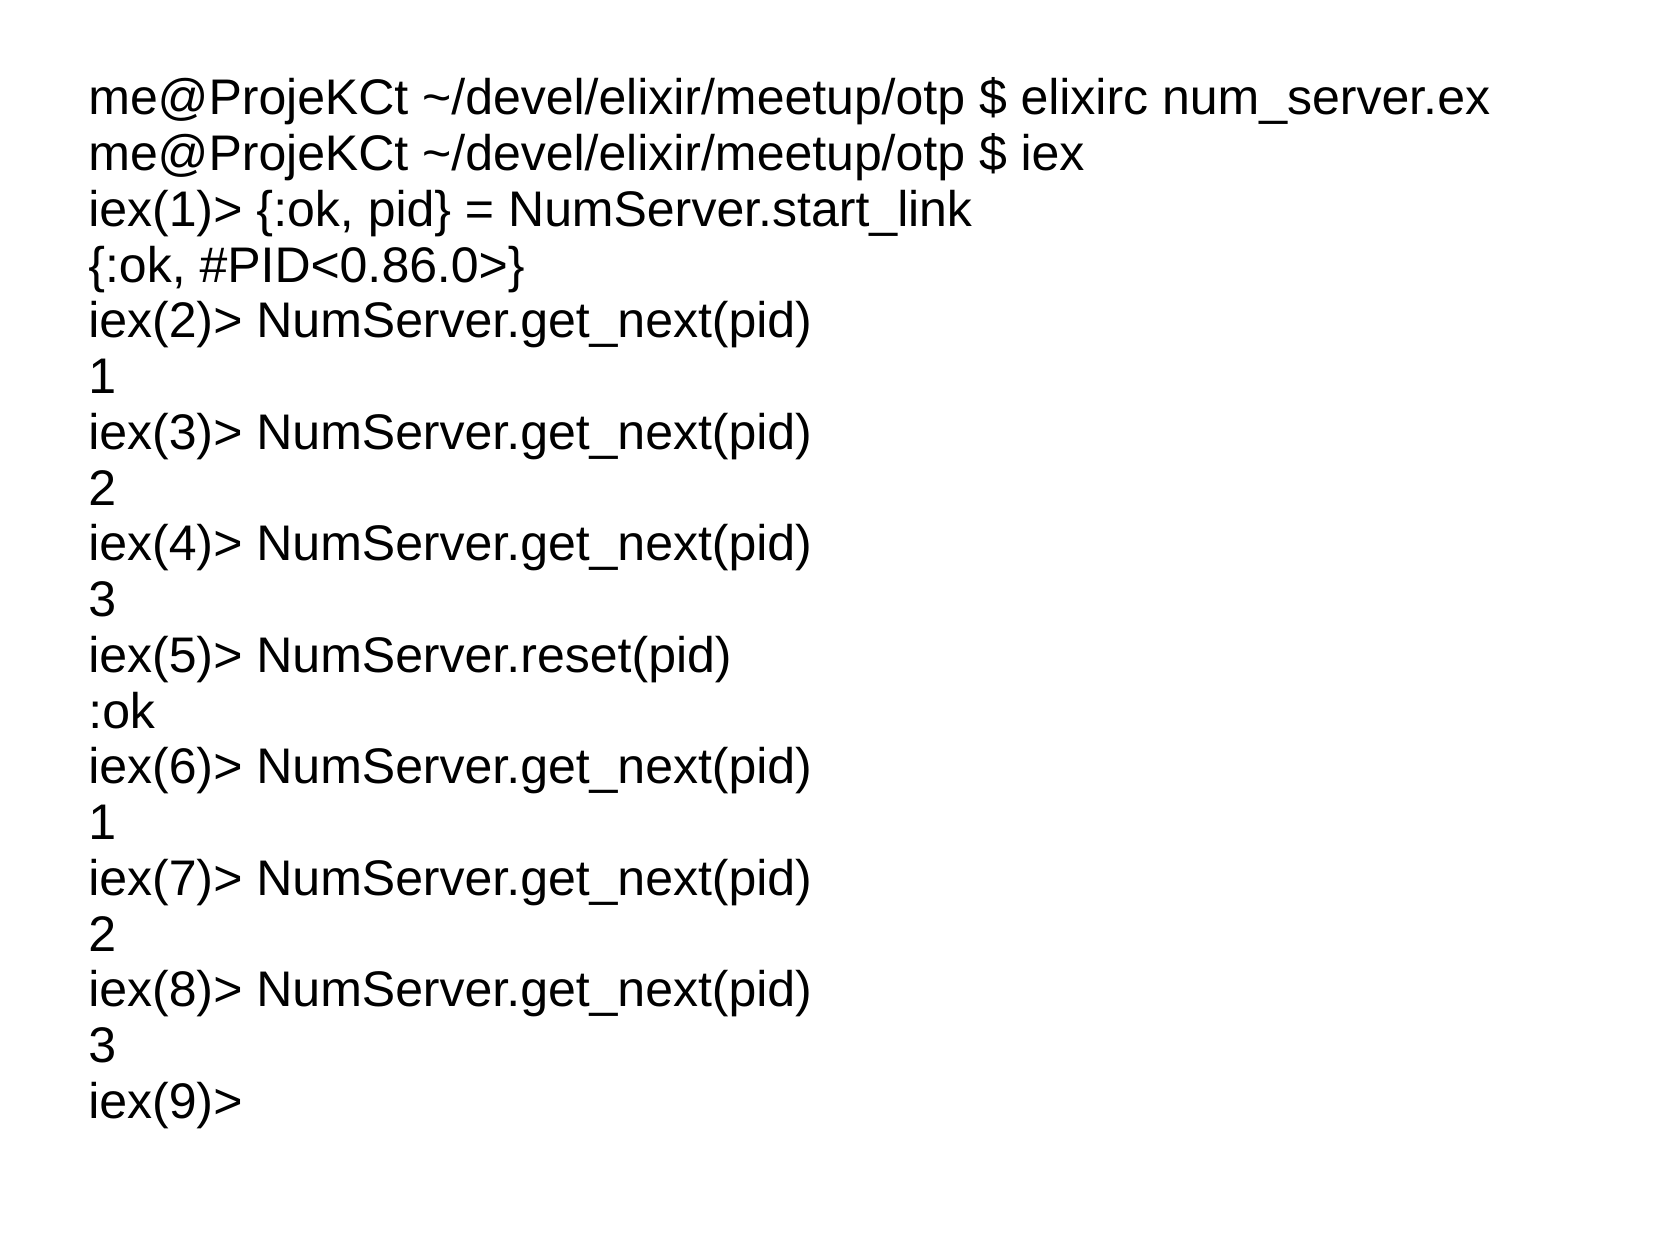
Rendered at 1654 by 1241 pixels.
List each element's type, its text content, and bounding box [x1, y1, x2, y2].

subtitle me@ProjeKCt ~/devel/elixir/meetup/otp $ elixirc num_server.ex me@ProjeKCt ~/devel/elixir/meetup/otp $ iex iex(1)> {:ok, pid} = NumServer.start_link {:ok, #PID<0.86.0>} iex(2)> NumServer.get_next(pid) 1 iex(3)> NumServer.get_next(pid) 2 iex(4)> NumServer.get_next(pid) 3 iex(5)> NumServer.reset(pid) :ok iex(6)> NumServer.get_next(pid) 1 iex(7)> NumServer.get_next(pid) 2 iex(8)> NumServer.get_next(pid) 3 iex(9)> [88, 69, 1577, 1240]
